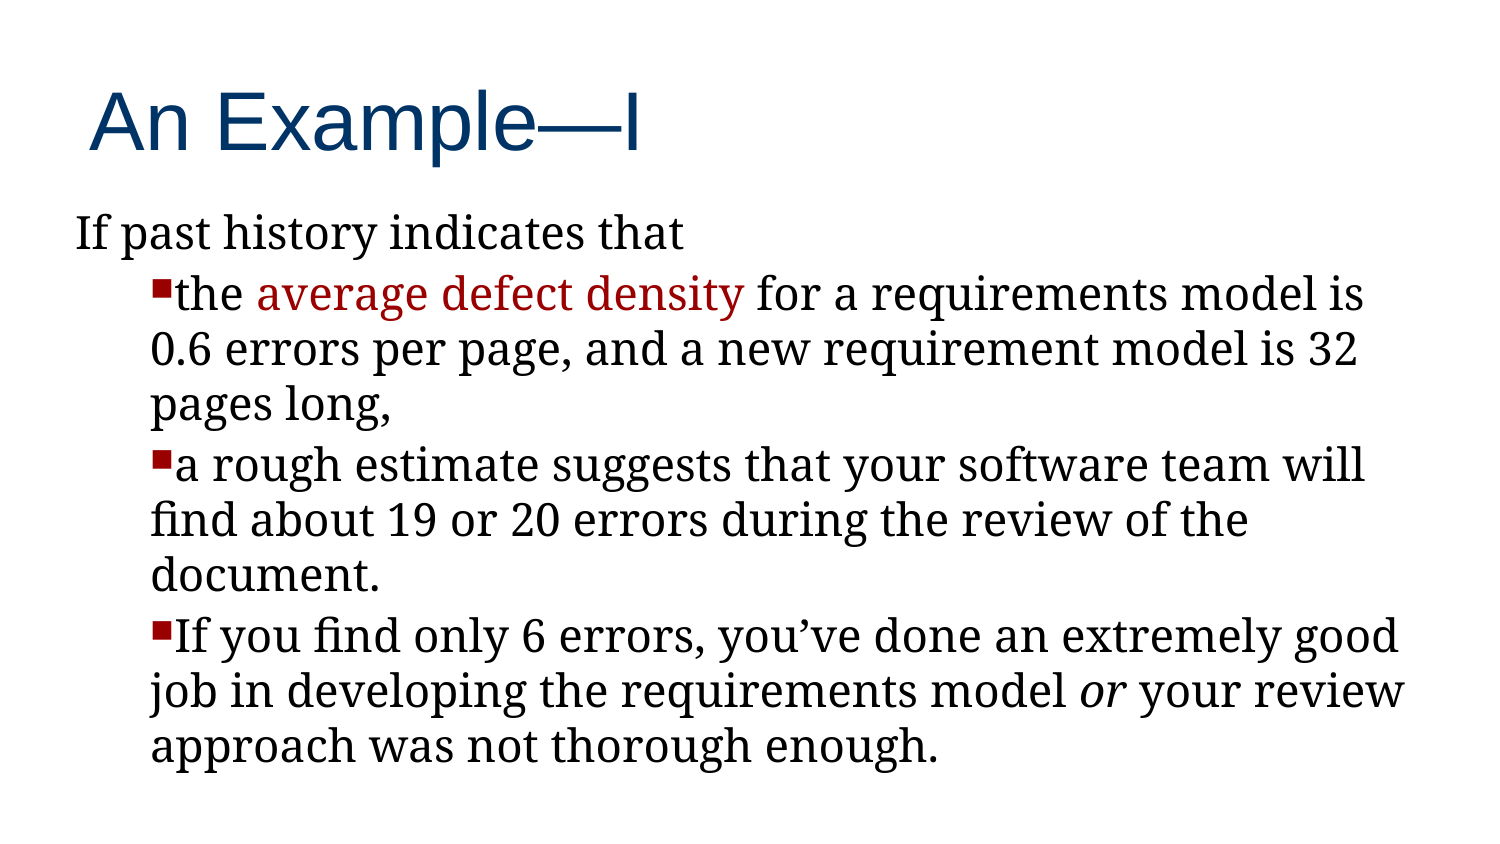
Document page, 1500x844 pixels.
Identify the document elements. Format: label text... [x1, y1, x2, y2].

subtitle If past history indicates that the average defect density for a requirements model is 0.6 errors per page, and a new requirement model is 32 pages long, a rough estimate suggests that your software team will find about 19 or 20 errors during the review of the document. If you find only 6 errors, you’ve done an extremely good job in developing the requirements model or your review approach was not thorough enough. [75, 224, 1425, 752]
title An Example—I [75, 33, 1425, 175]
